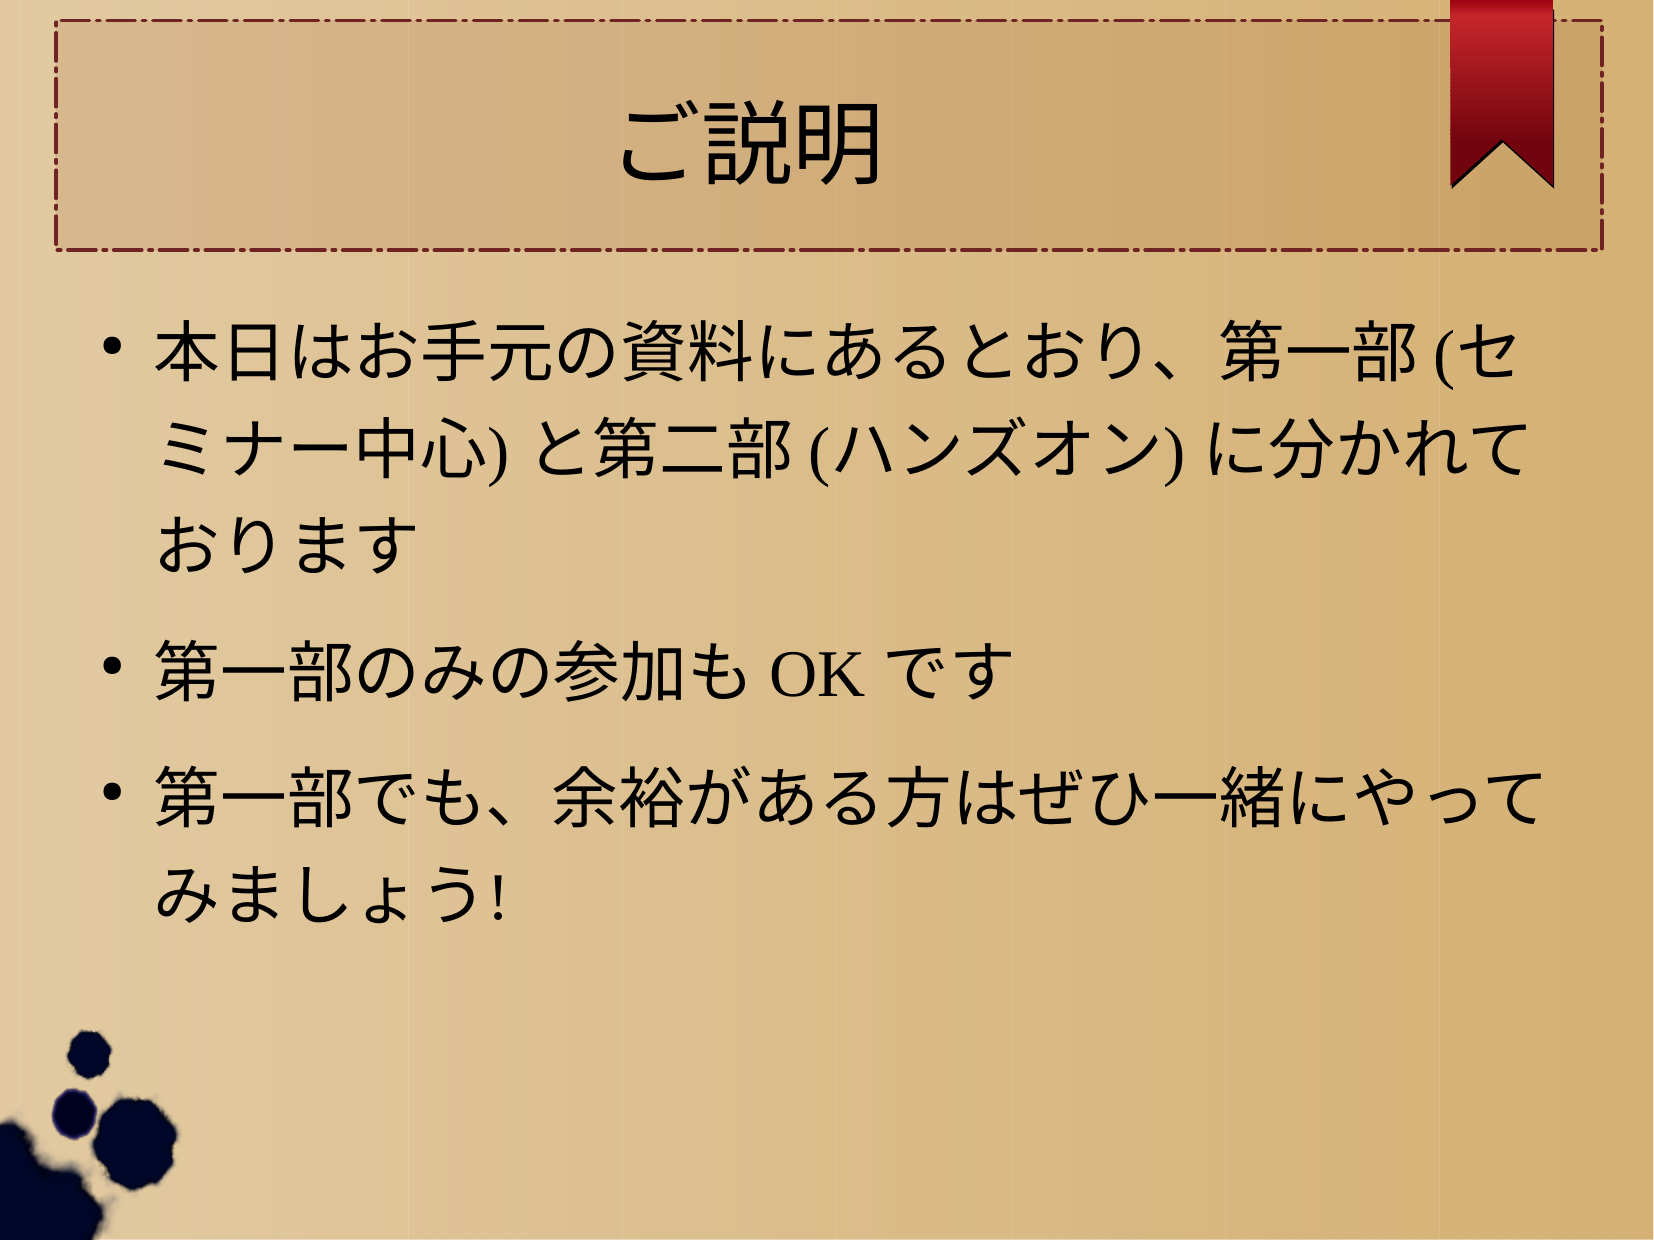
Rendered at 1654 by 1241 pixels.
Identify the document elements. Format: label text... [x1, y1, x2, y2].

list 本日はお手元の資料にあるとおり、第一部 (セミナー中心) と第二部 (ハンズオン) に分かれております 第一部のみの参加も OK です 第一部でも、余裕がある方はぜひ一緒にやってみましょう! [82, 299, 1571, 1019]
title ご説明 [82, 47, 1412, 229]
